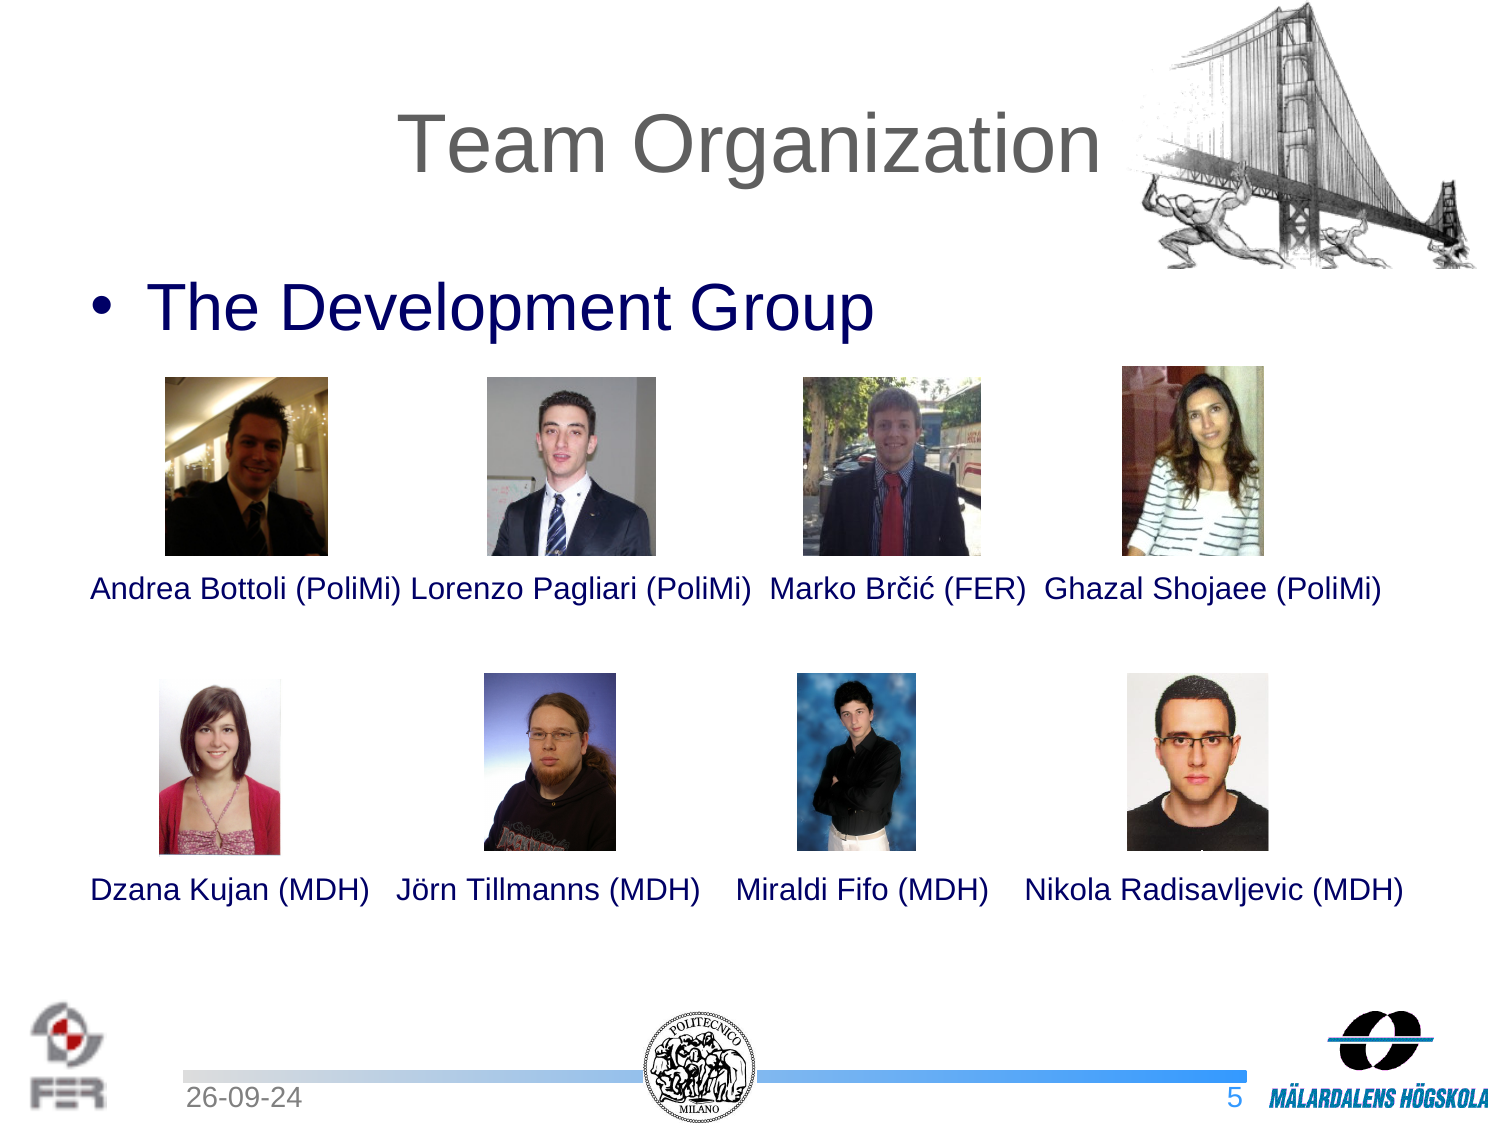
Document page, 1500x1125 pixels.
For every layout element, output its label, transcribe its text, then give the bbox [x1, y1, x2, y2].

picture [797, 673, 916, 851]
picture [165, 377, 328, 556]
picture [484, 673, 616, 851]
picture [1269, 1011, 1488, 1108]
picture [487, 377, 656, 556]
picture [159, 679, 283, 857]
text_box <numero> [1186, 1070, 1258, 1114]
picture [643, 1011, 757, 1123]
picture [29, 987, 107, 1125]
picture [803, 377, 981, 556]
title Team Organization [75, 45, 1122, 233]
picture [1122, 366, 1264, 556]
picture [1122, 0, 1477, 269]
text_box 13-10-31 [171, 1070, 396, 1114]
picture [1454, 1091, 1459, 1108]
picture [1127, 673, 1269, 851]
list The Development Group Andrea Bottoli (PoliMi) Lorenzo Pagliari (PoliMi) Marko Brčić (FER) Ghazal Shojaee (PoliMi) Dzana Kujan (MDH) Jörn Tillmanns (MDH) Miraldi Fifo (MDH) Nikola Radisavljevic (MDH) [75, 256, 1426, 1000]
picture [1435, 1096, 1441, 1104]
picture [1368, 1093, 1374, 1104]
